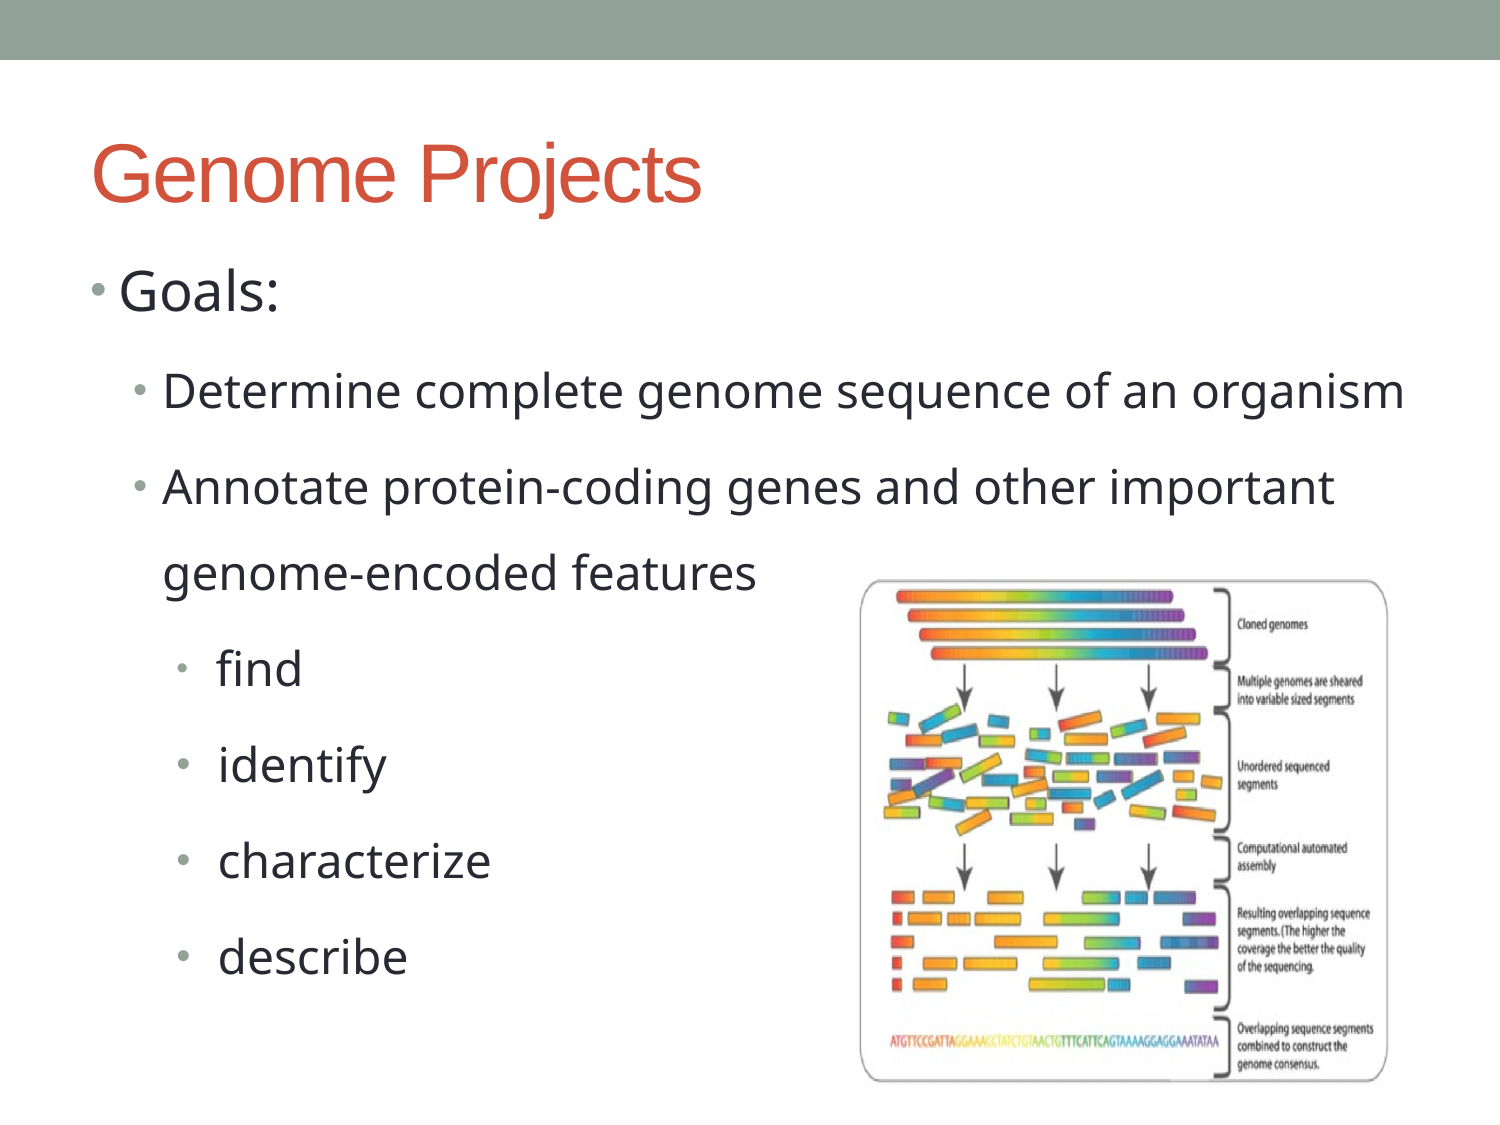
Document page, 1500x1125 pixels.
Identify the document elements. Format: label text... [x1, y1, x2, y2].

title Genome Projects [75, 87, 1425, 214]
picture [828, 559, 1425, 1125]
list Goals: Determine complete genome sequence of an organism Annotate protein-coding genes and other important genome-encoded features find identify characterize describe [75, 214, 1425, 1015]
